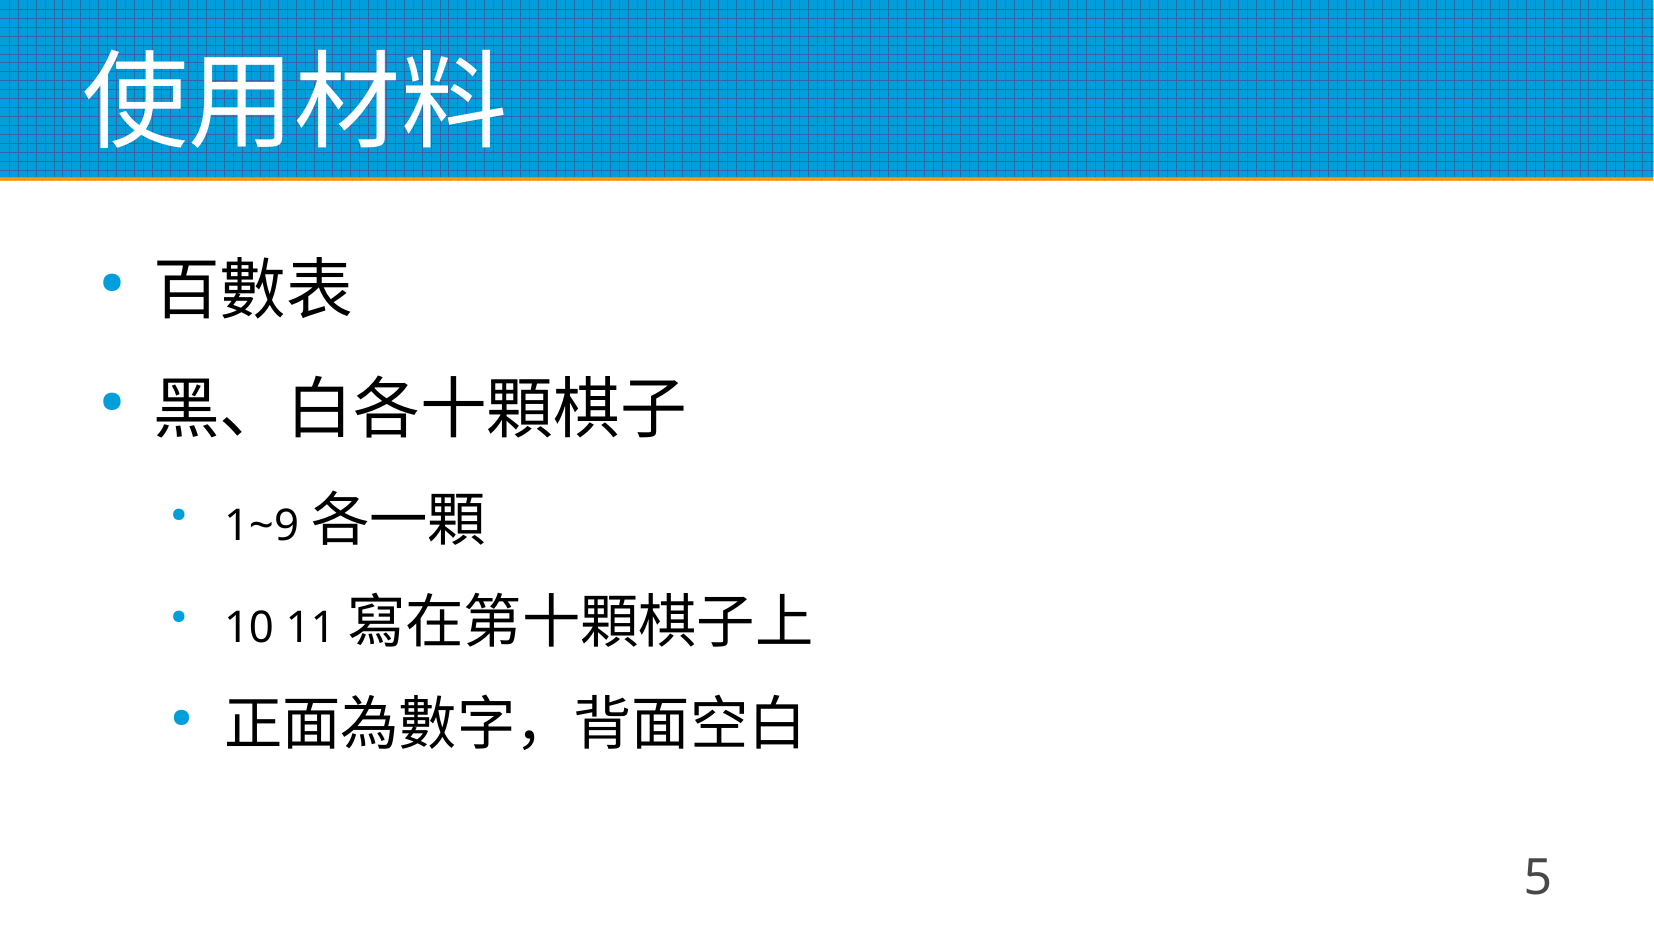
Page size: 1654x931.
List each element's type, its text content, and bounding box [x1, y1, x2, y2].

list 百數表 黑、白各十顆棋子 1~9各一顆 10 11寫在第十顆棋子上 正面為數字，背面空白 [82, 236, 1563, 811]
title 使用材料 [82, 14, 1571, 171]
